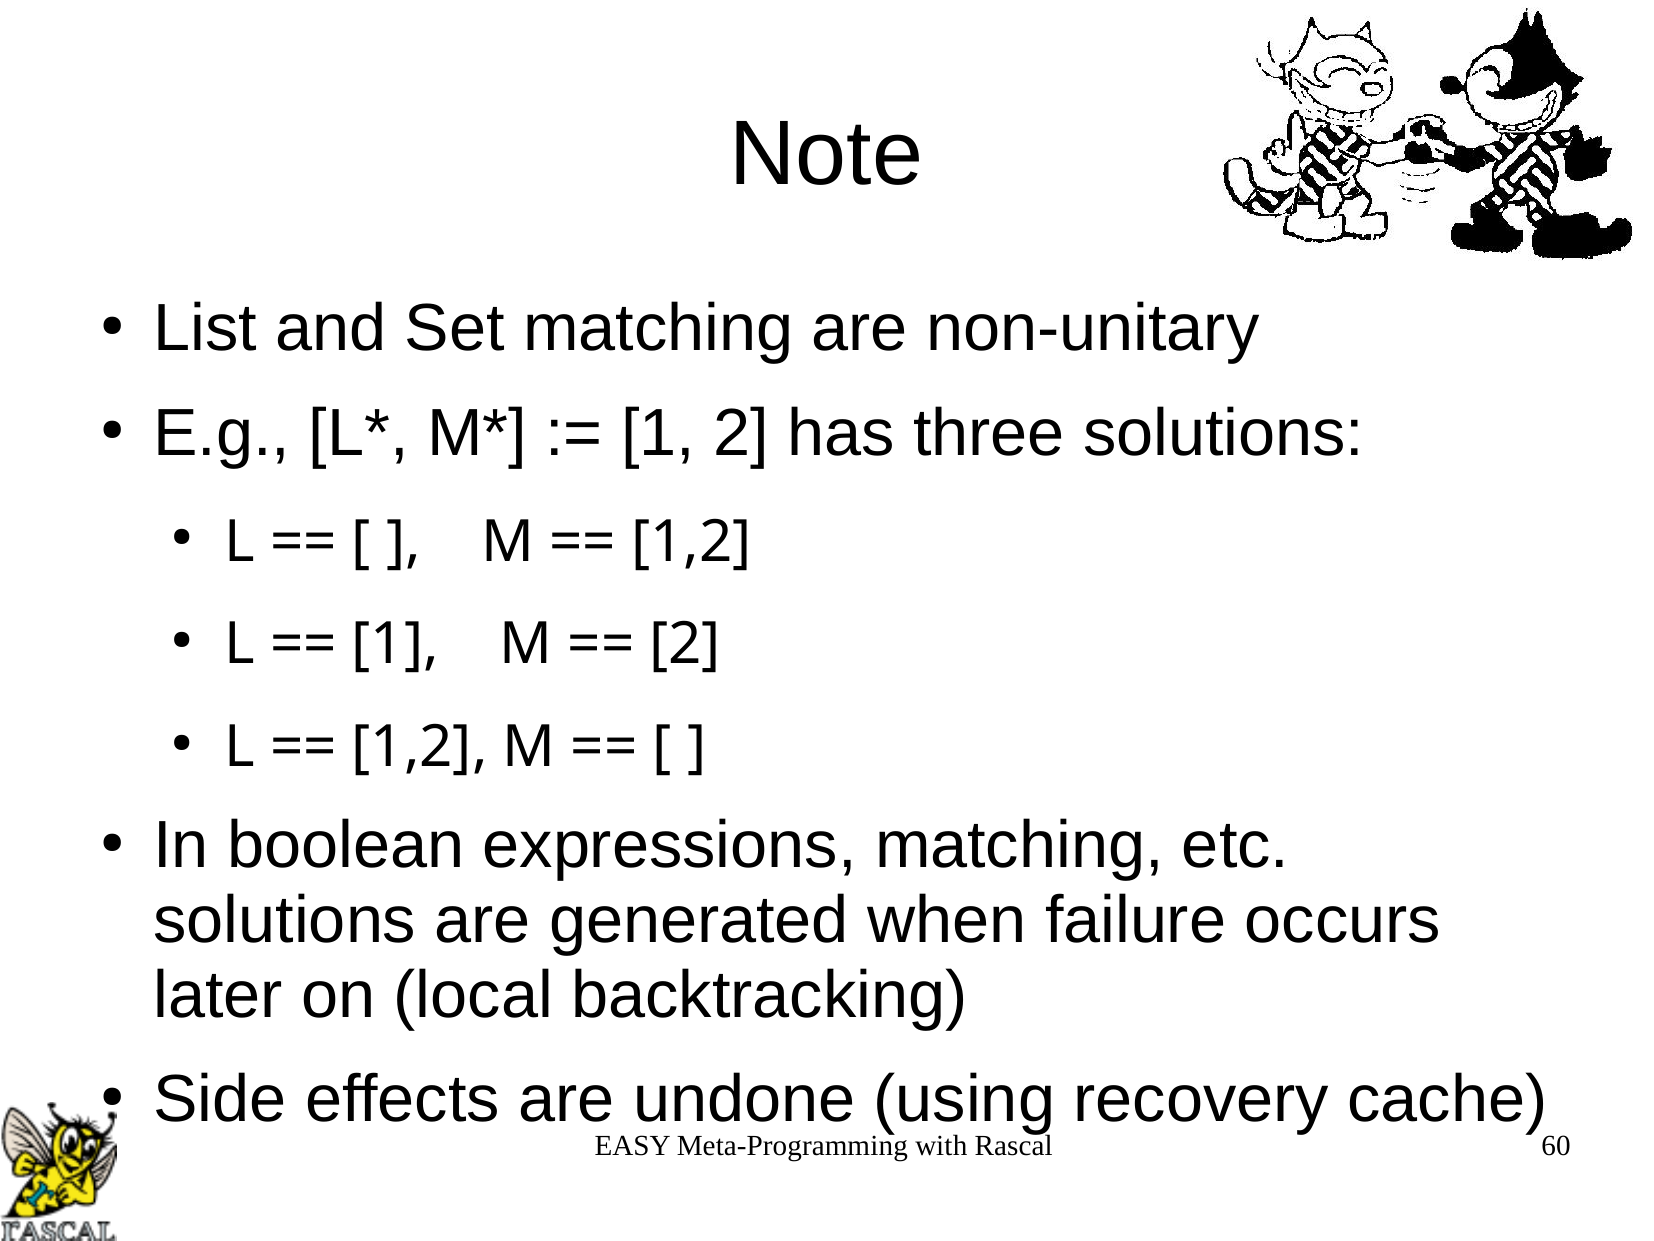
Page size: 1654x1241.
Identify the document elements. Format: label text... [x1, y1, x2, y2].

picture [0, 1102, 117, 1241]
picture [1214, 7, 1642, 271]
title Note [82, 49, 1214, 257]
list List and Set matching are non-unitary E.g., [L*, M*] := [1, 2] has three solutions: L == [ ], M == [1,2] L == [1], M == [2] L == [1,2], M == [ ] In boolean expressions, matching, etc. solutions are generated when failure occurs later on (local backtracking) Side effects are undone (using recovery cache) [82, 290, 1571, 1109]
